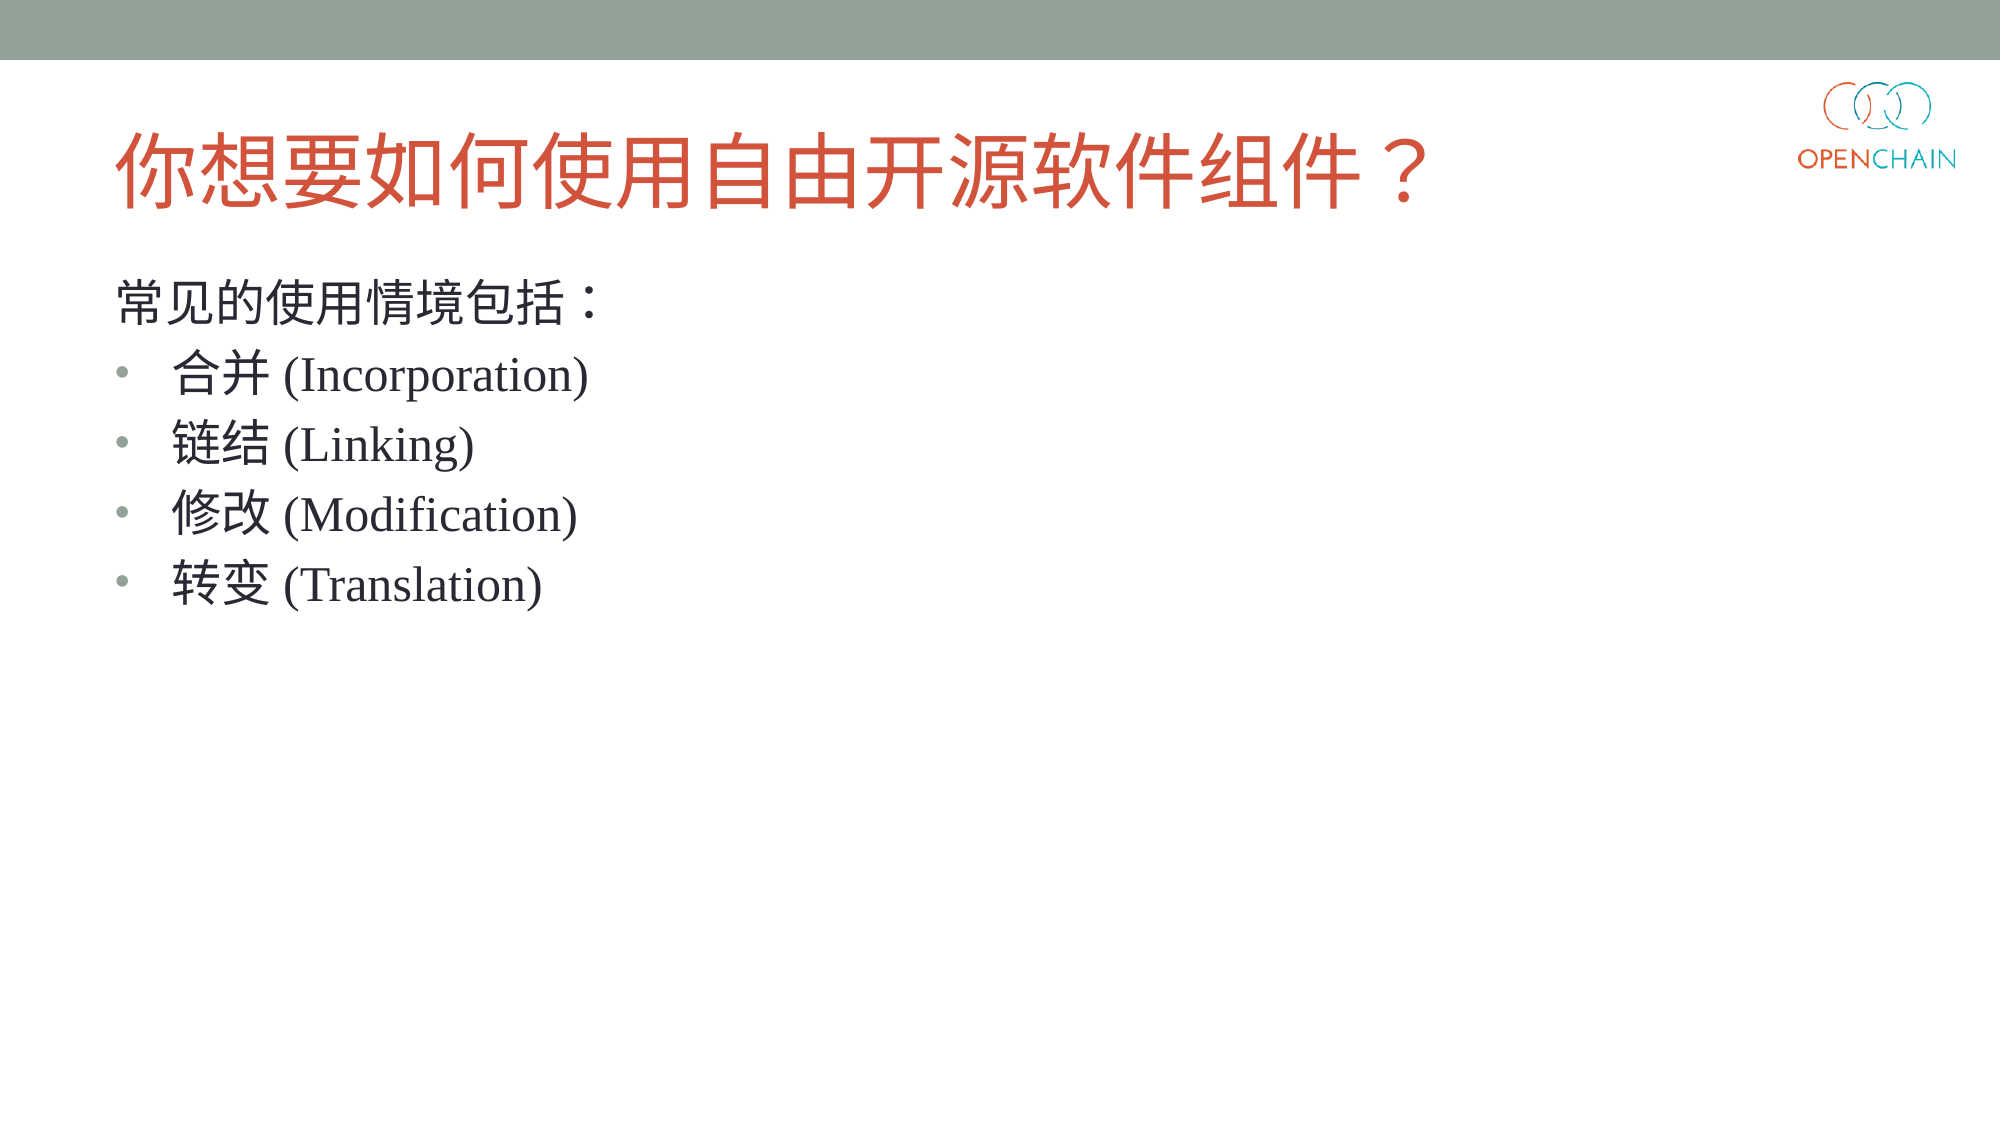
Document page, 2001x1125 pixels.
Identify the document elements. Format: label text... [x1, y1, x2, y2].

picture [1798, 82, 1955, 169]
list 常见的使用情境包括： 合并(Incorporation) 链结(Linking) 修改(Modification) 转变(Translation) [99, 263, 1900, 1064]
title 你想要如何使用自由开源软件组件？ [99, 87, 1900, 250]
